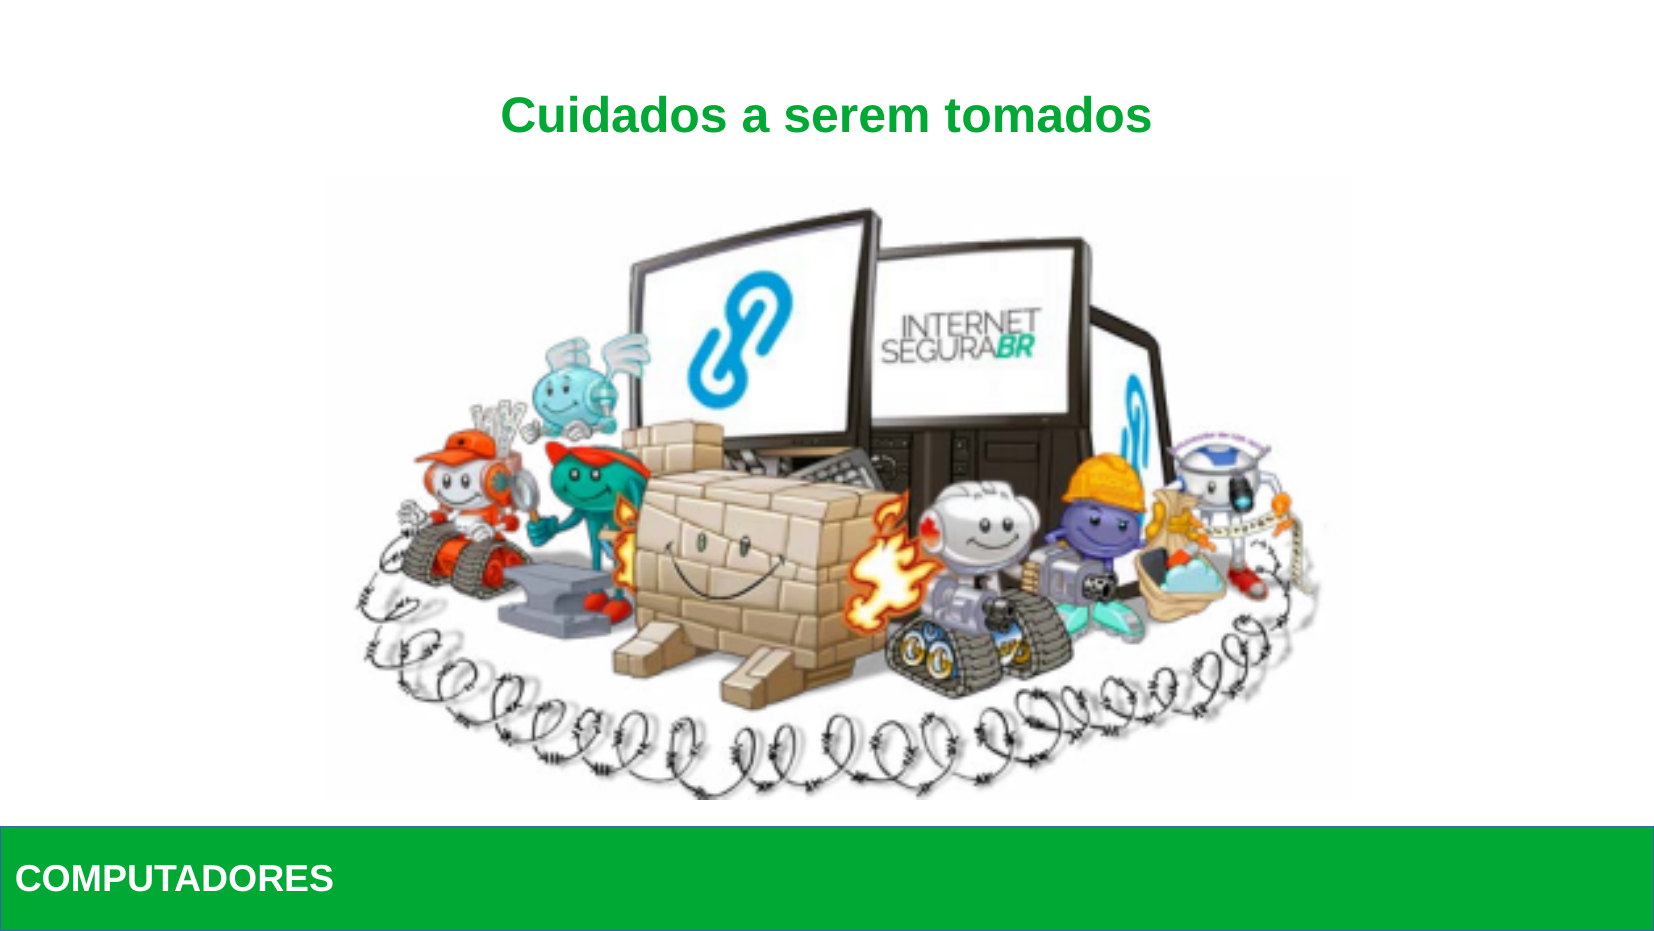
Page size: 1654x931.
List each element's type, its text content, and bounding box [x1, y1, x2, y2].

title Cuidados a serem tomados [82, 37, 1571, 193]
text_box COMPUTADORES [0, 826, 1654, 931]
picture [320, 177, 1359, 800]
